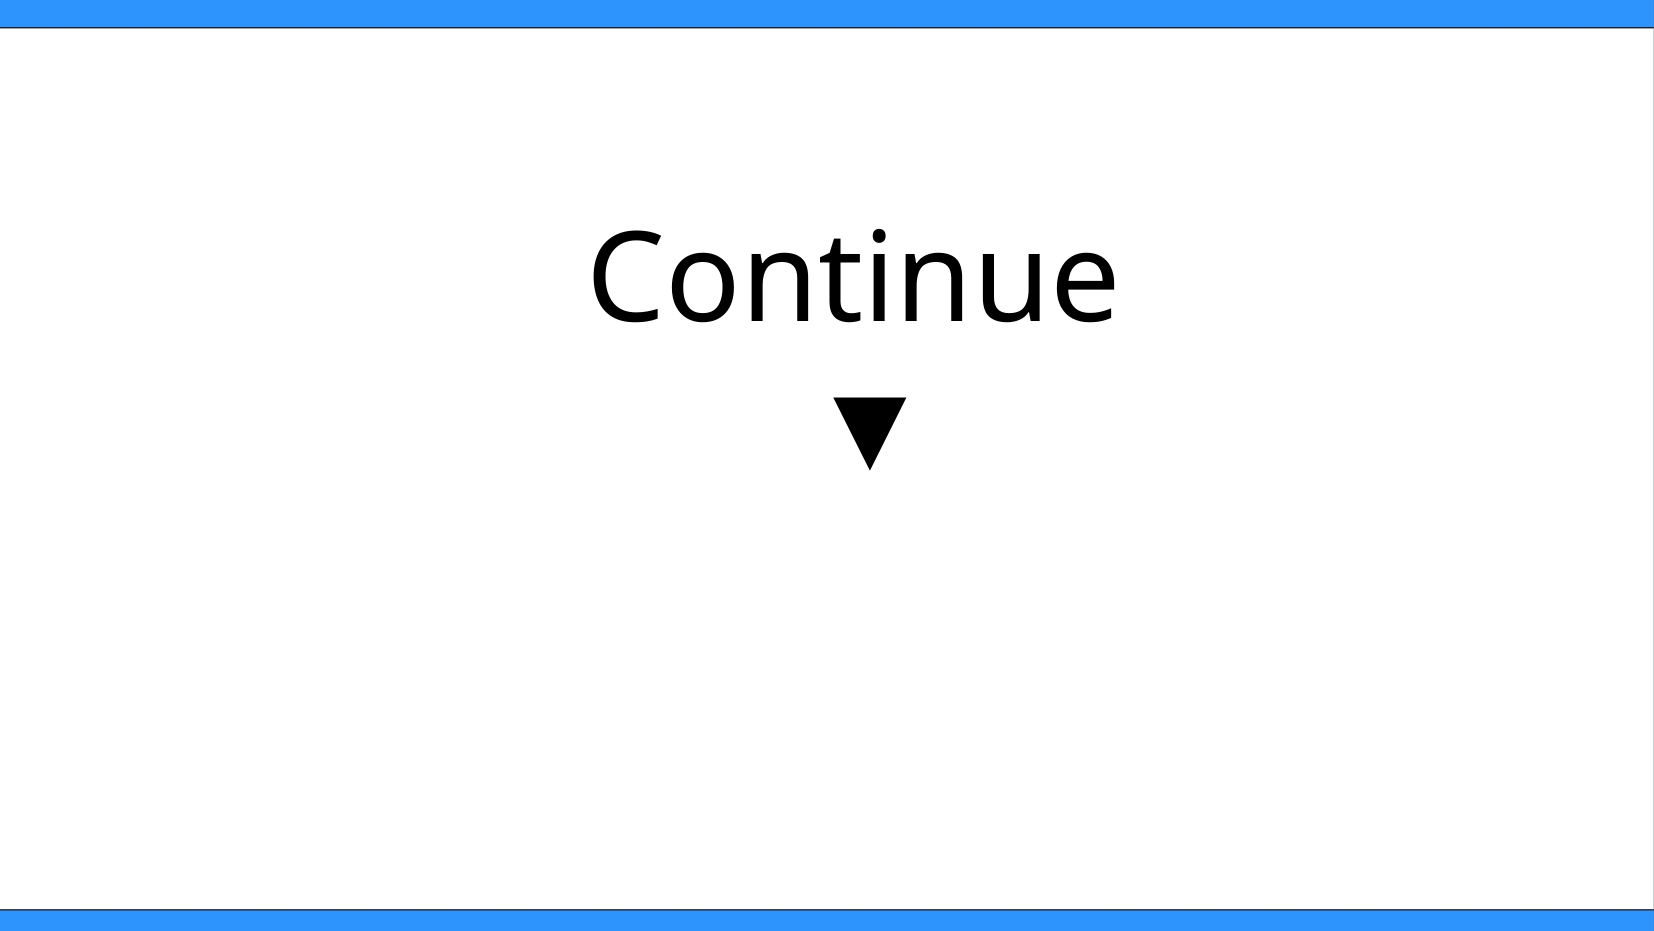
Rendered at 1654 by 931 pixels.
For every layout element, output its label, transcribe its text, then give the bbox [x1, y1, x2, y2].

text_box Continue ▼ [255, 180, 1486, 526]
picture [0, 0, 1654, 931]
